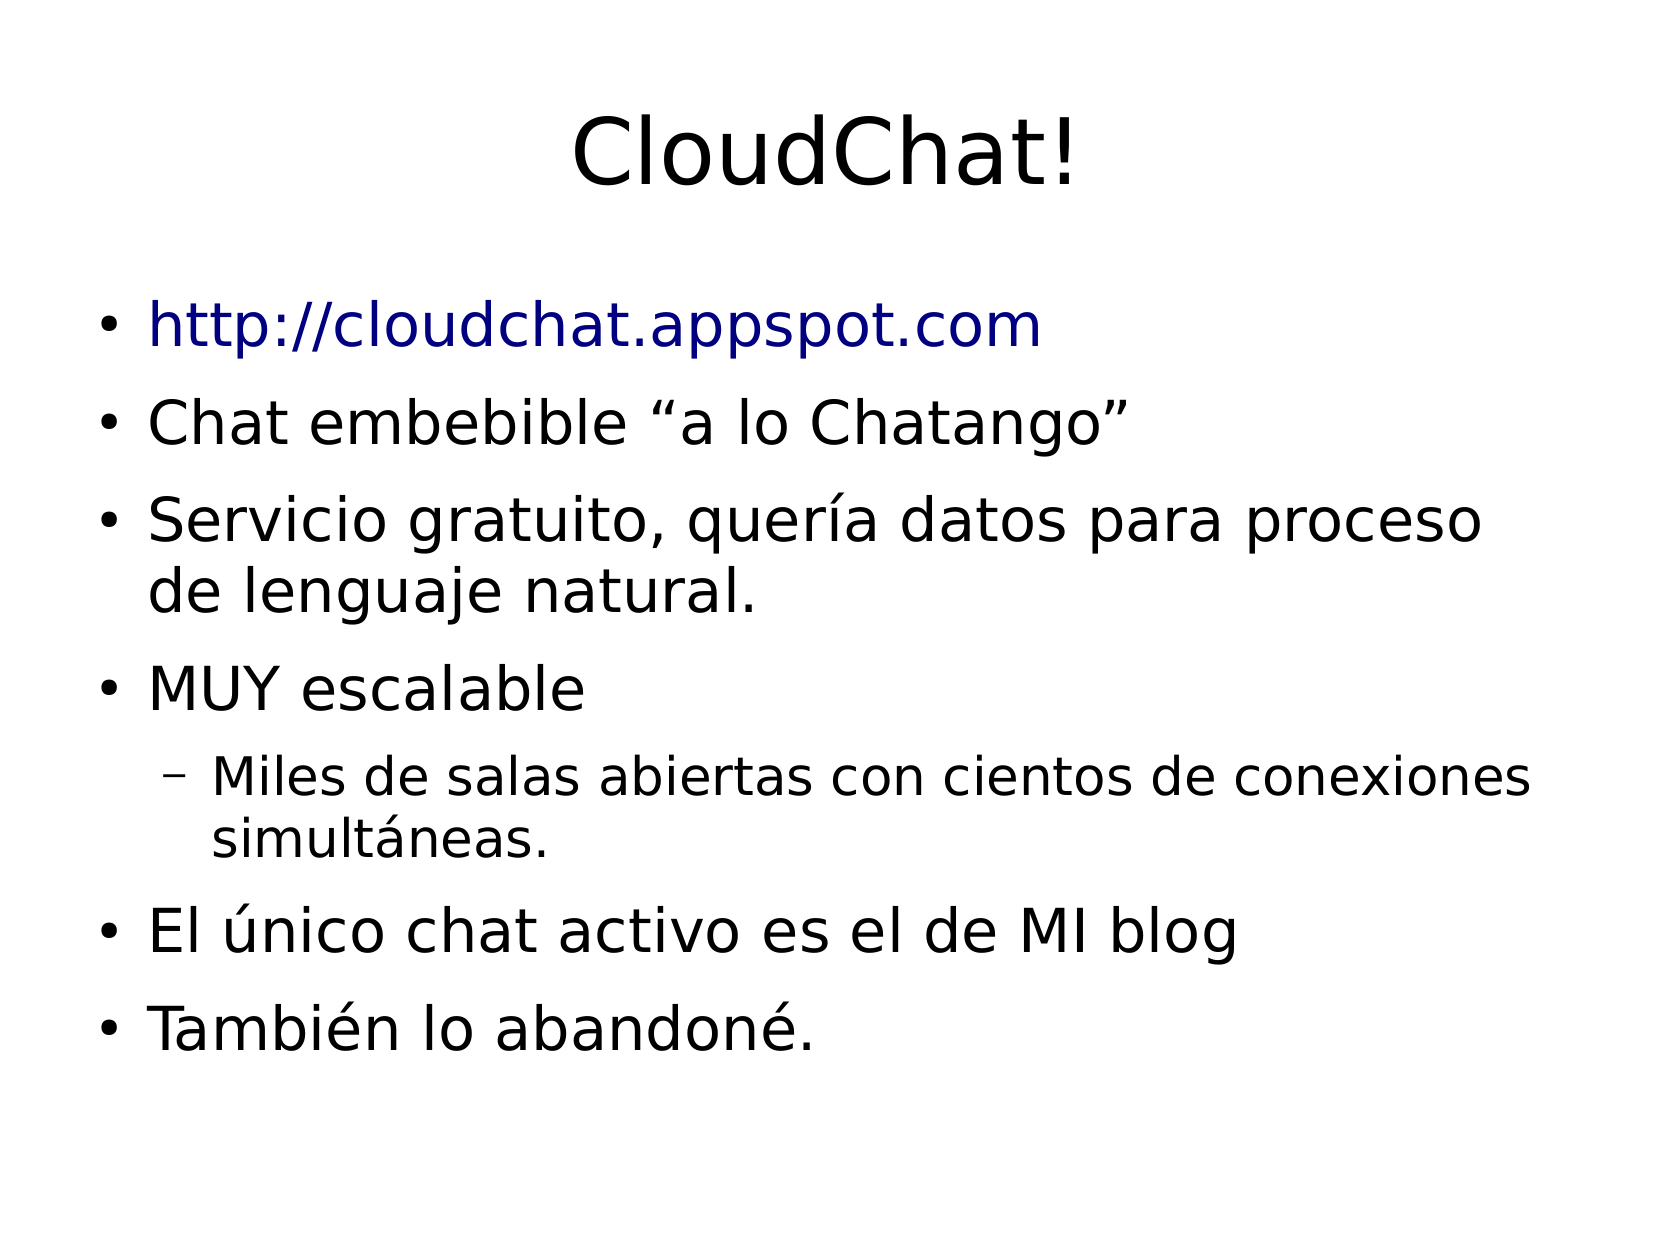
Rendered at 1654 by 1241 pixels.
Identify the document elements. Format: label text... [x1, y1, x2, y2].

list http://cloudchat.appspot.com Chat embebible “a lo Chatango” Servicio gratuito, quería datos para proceso de lenguaje natural. MUY escalable Miles de salas abiertas con cientos de conexiones simultáneas. El único chat activo es el de MI blog También lo abandoné. [82, 290, 1571, 1066]
title CloudChat! [82, 49, 1571, 257]
